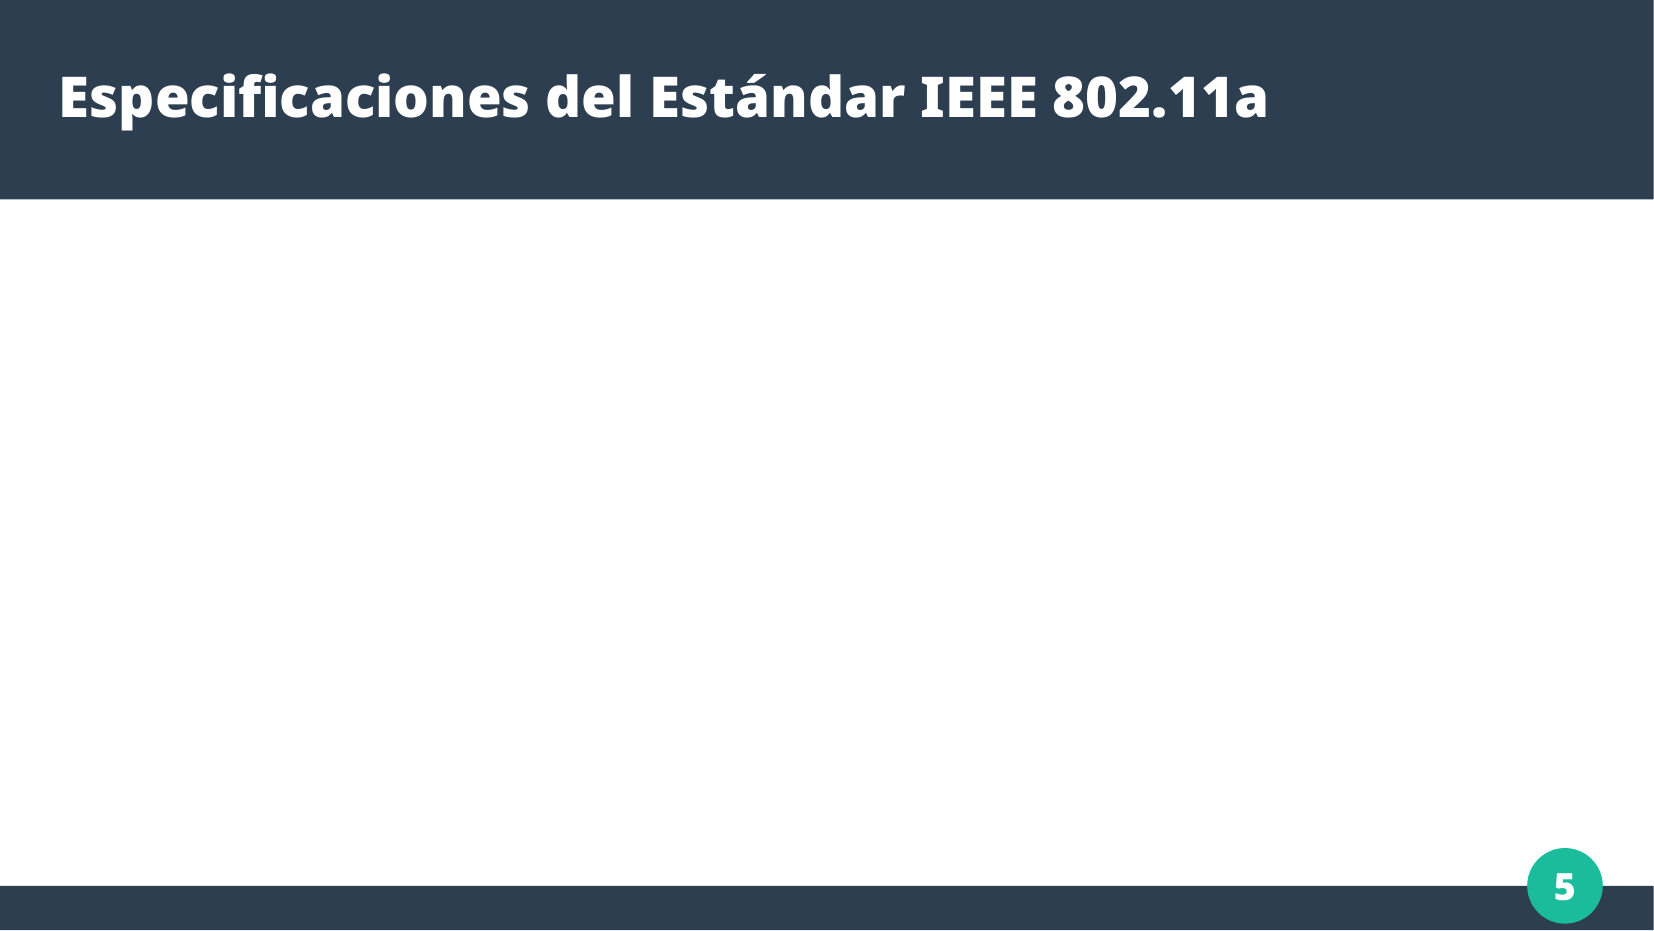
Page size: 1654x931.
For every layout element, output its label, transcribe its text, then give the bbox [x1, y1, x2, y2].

title Especificaciones del Estándar IEEE 802.11a [59, 37, 1595, 155]
